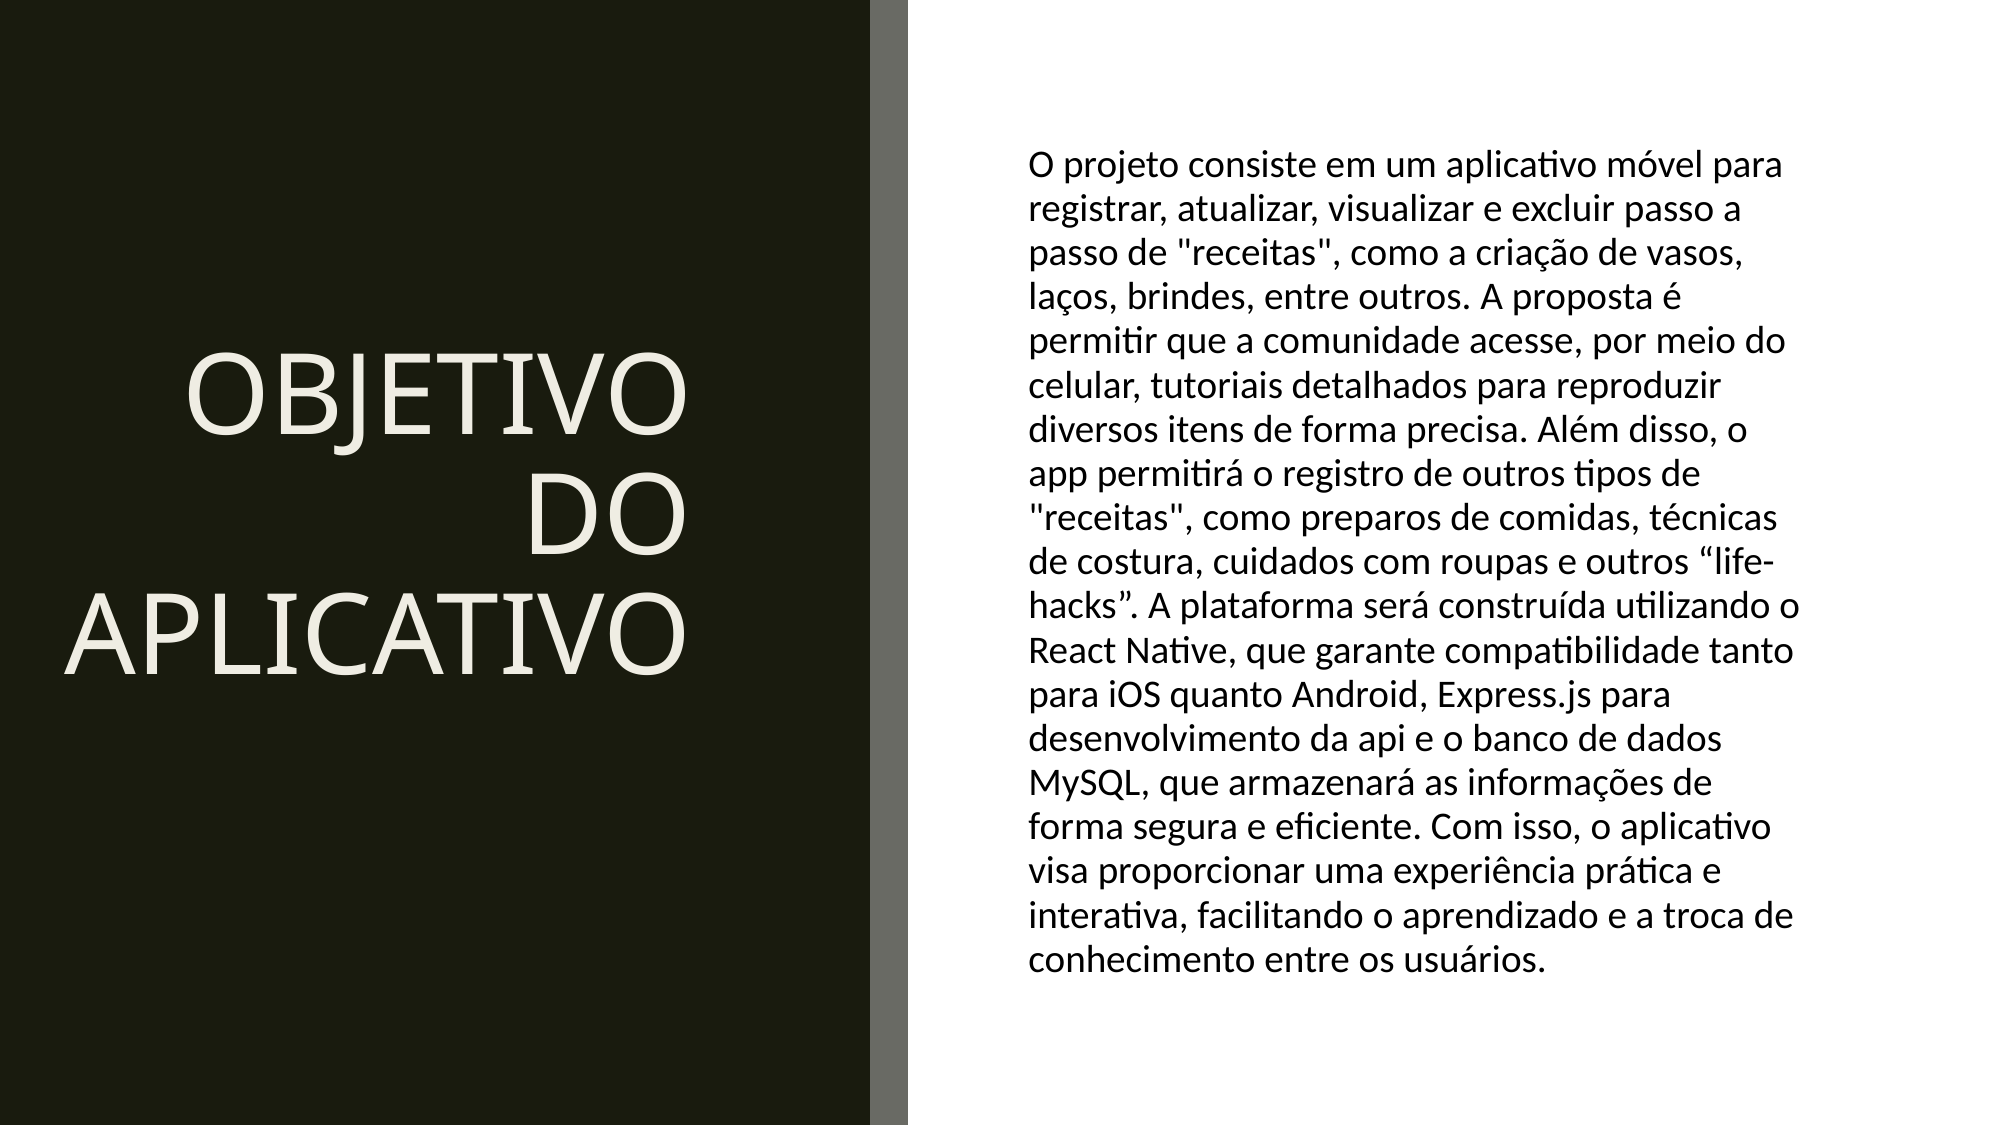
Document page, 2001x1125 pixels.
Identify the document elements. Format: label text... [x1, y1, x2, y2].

title OBJETIVO DO APLICATIVO [49, 87, 709, 951]
text_box [0, 0, 908, 1125]
list O projeto consiste em um aplicativo móvel para registrar, atualizar, visualizar e excluir passo a passo de "receitas", como a criação de vasos, laços, brindes, entre outros. A proposta é permitir que a comunidade acesse, por meio do celular, tutoriais detalhados para reproduzir diversos itens de forma precisa. Além disso, o app permitirá o registro de outros tipos de "receitas", como preparos de comidas, técnicas de costura, cuidados com roupas e outros “life-hacks”. A plataforma será construída utilizando o React Native, que garante compatibilidade tanto para iOS quanto Android, Express.js para desenvolvimento da api e o banco de dados MySQL, que armazenará as informações de forma segura e eficiente. Com isso, o aplicativo visa proporcionar uma experiência prática e interativa, facilitando o aprendizado e a troca de conhecimento entre os usuários. [1013, 129, 1816, 994]
